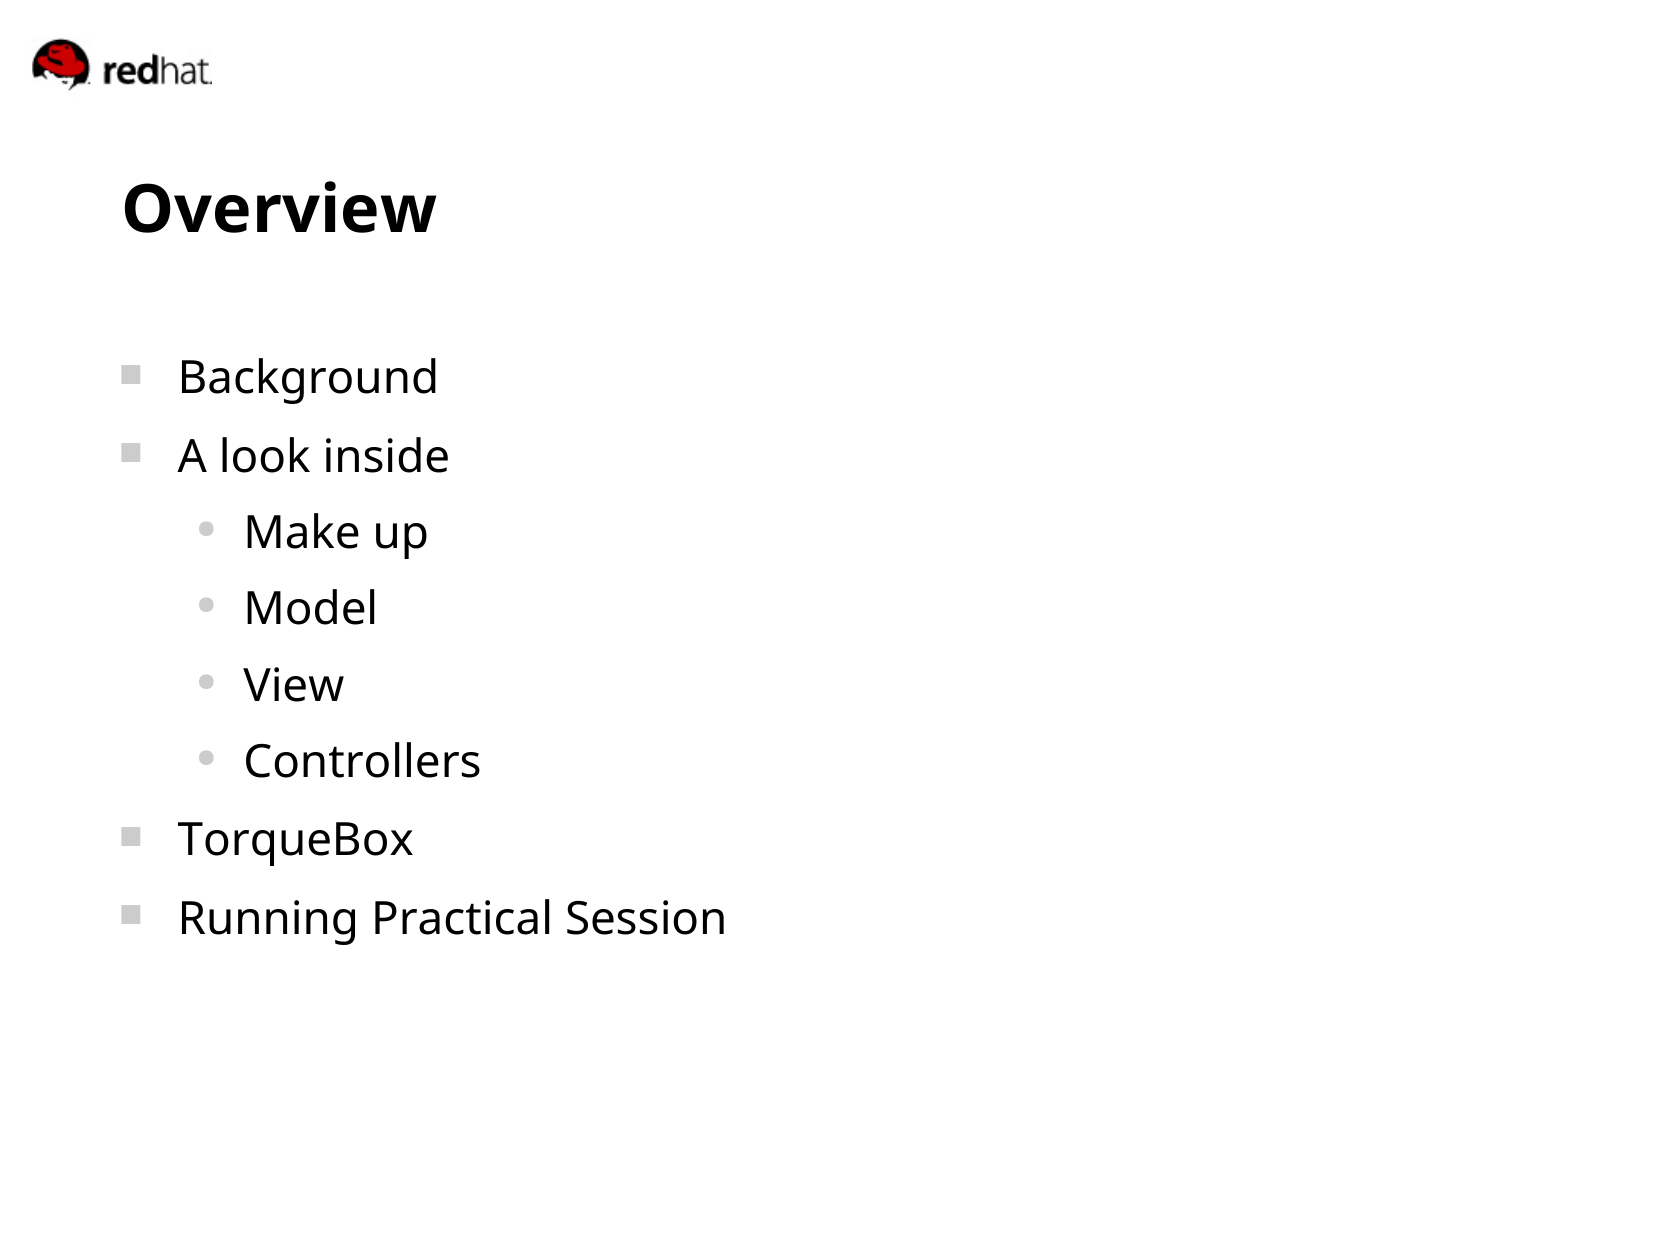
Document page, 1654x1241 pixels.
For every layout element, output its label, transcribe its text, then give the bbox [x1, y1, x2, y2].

list Background A look inside Make up Model View Controllers TorqueBox Running Practical Session [121, 344, 1534, 1127]
picture [31, 37, 212, 98]
title Overview [121, 102, 1534, 310]
